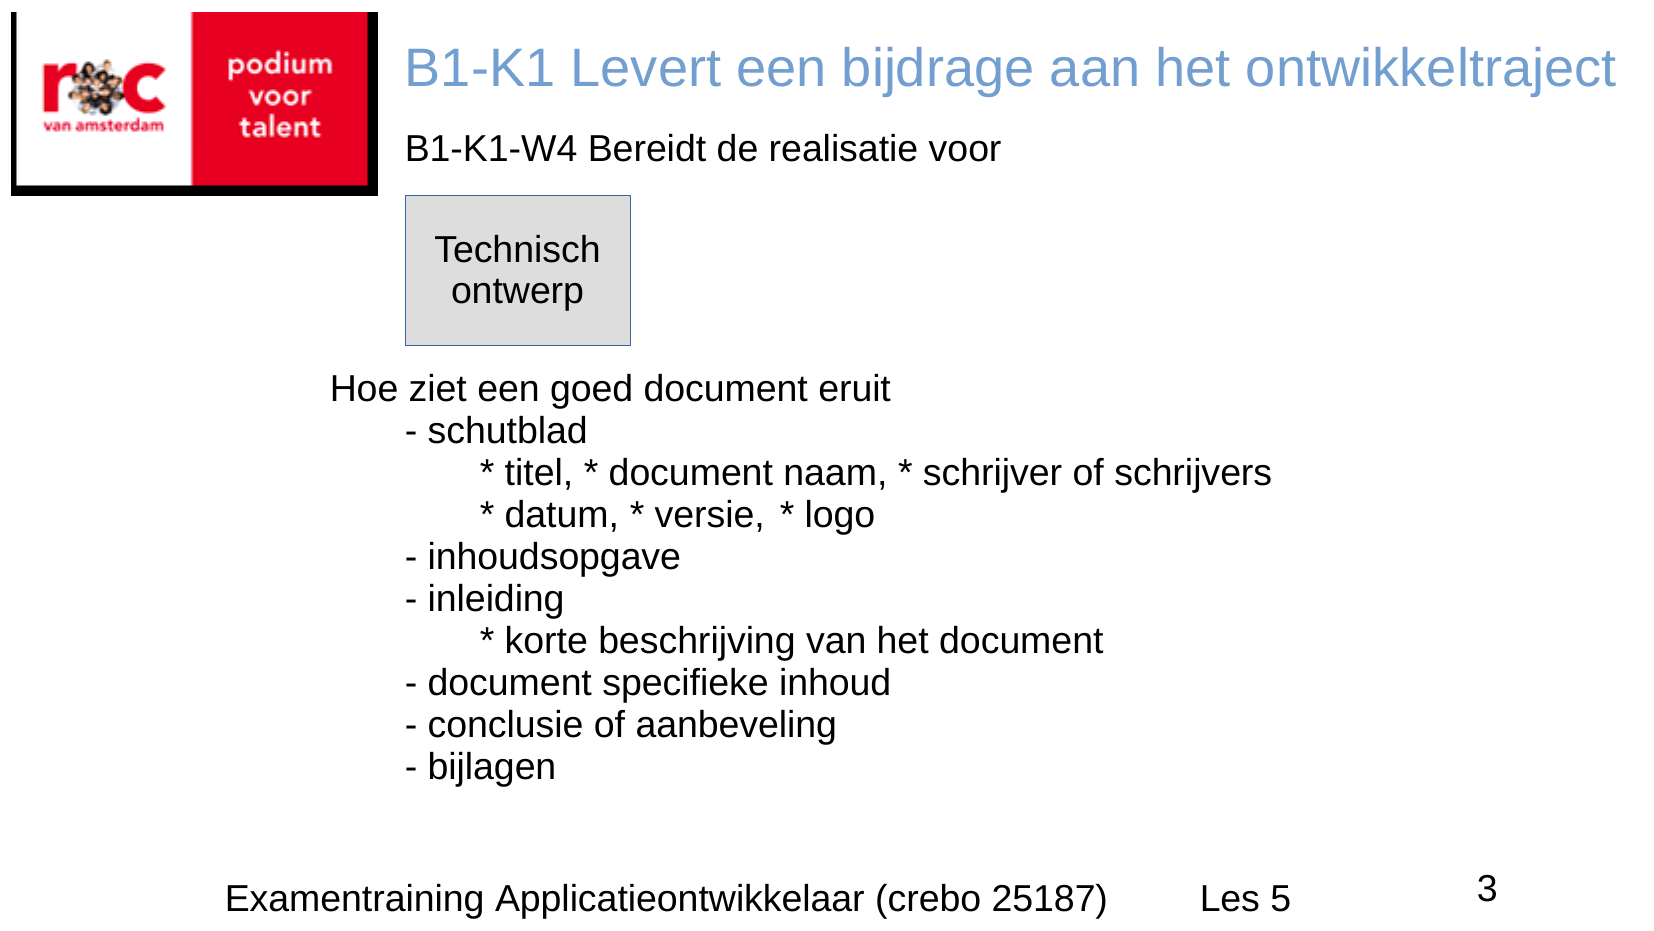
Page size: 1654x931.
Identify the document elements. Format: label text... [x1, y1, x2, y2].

text_box Technisch ontwerp [405, 195, 631, 346]
text_box B1-K1-W4 Bereidt de realisatie voor [390, 120, 1486, 219]
text_box B1-K1 Levert een bijdrage aan het ontwikkeltraject [390, 30, 1654, 166]
text_box <number> [1462, 860, 1654, 931]
picture [11, 12, 378, 196]
text_box Les 5 [1185, 870, 1336, 927]
text_box Examentraining Applicatieontwikkelaar (crebo 25187) [210, 870, 1141, 927]
text_box Hoe ziet een goed document eruit - schutblad * titel, * document naam, * schrijver of schrijvers * datum, * versie, * logo - inhoudsopgave - inleiding * korte beschrijving van het document - document specifieke inhoud - conclusie of aanbeveling - bijlagen [315, 360, 1411, 811]
